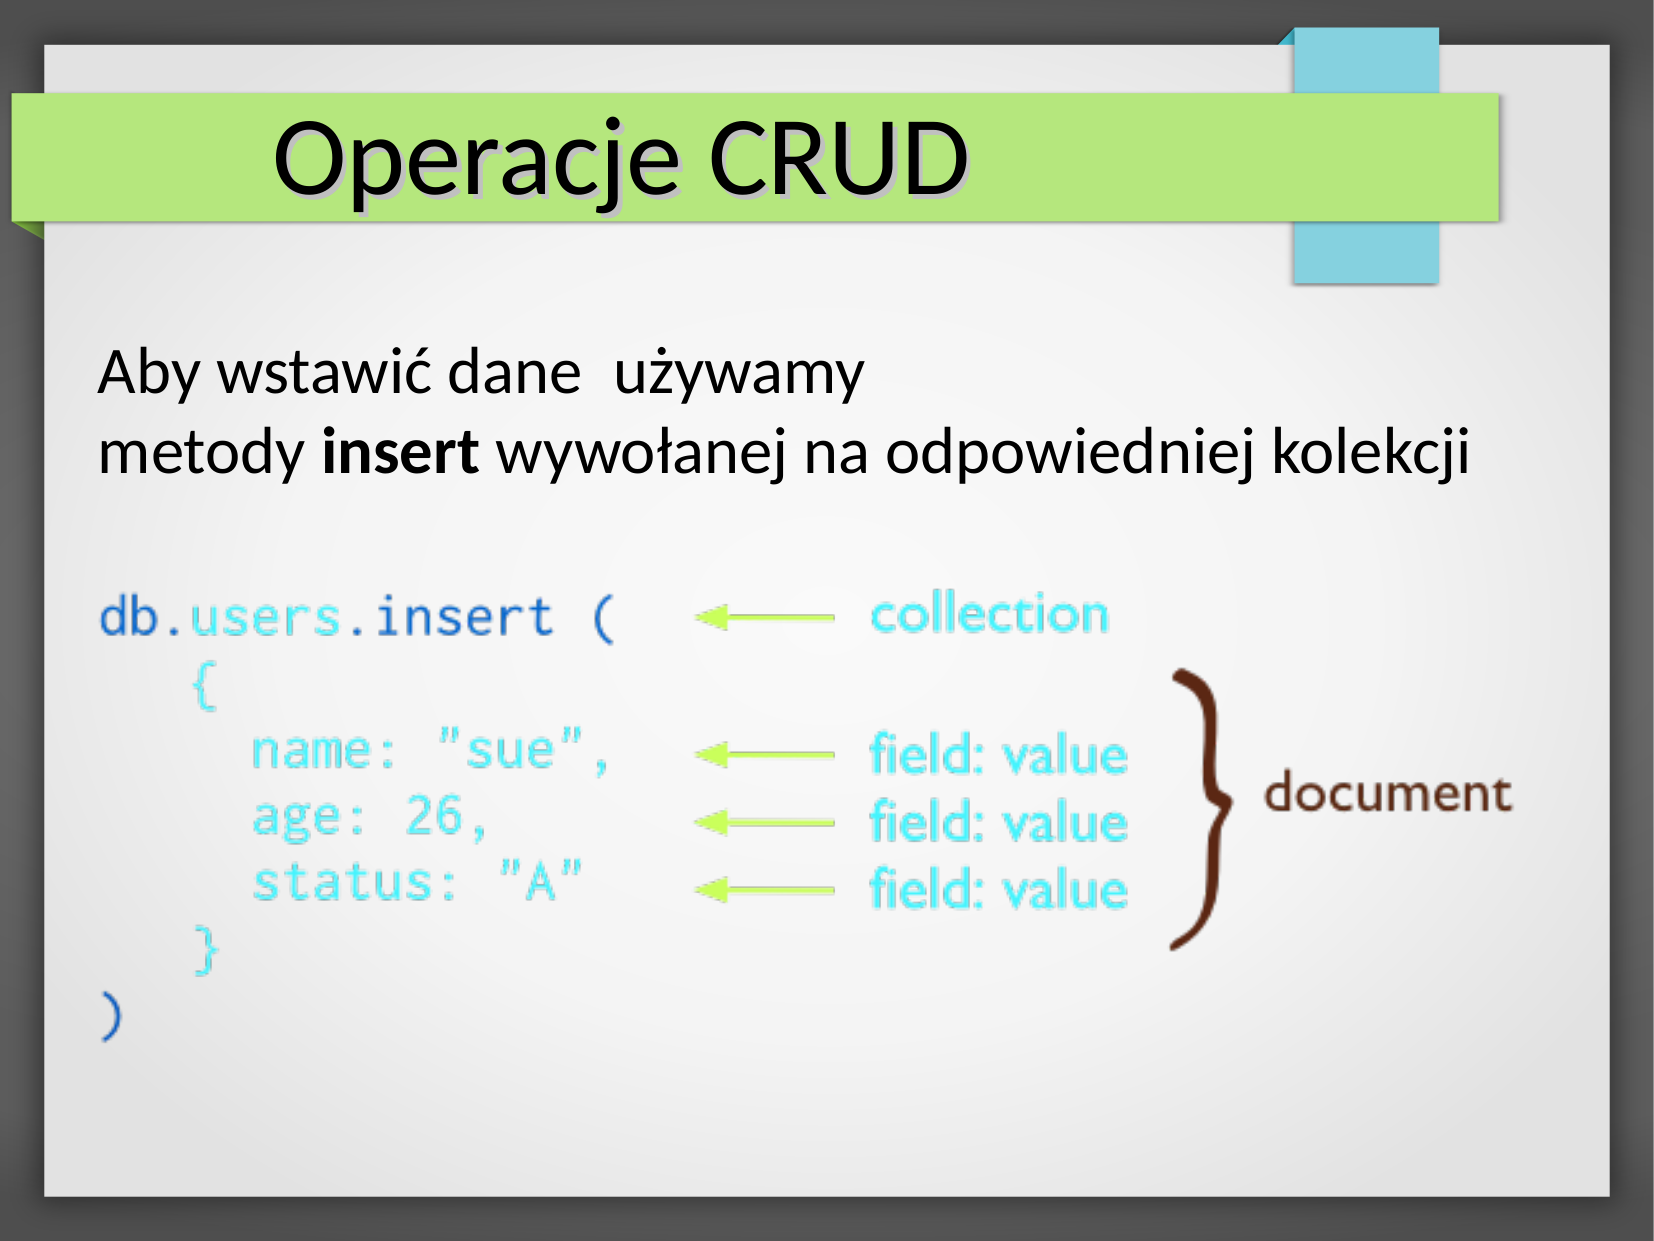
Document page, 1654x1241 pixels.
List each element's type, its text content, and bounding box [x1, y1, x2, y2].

picture [0, 0, 1654, 1241]
text_box Aby wstawić dane używamy metody insert wywołanej na odpowiedniej kolekcji [82, 319, 1583, 552]
text_box Operacje CRUD [257, 75, 986, 225]
